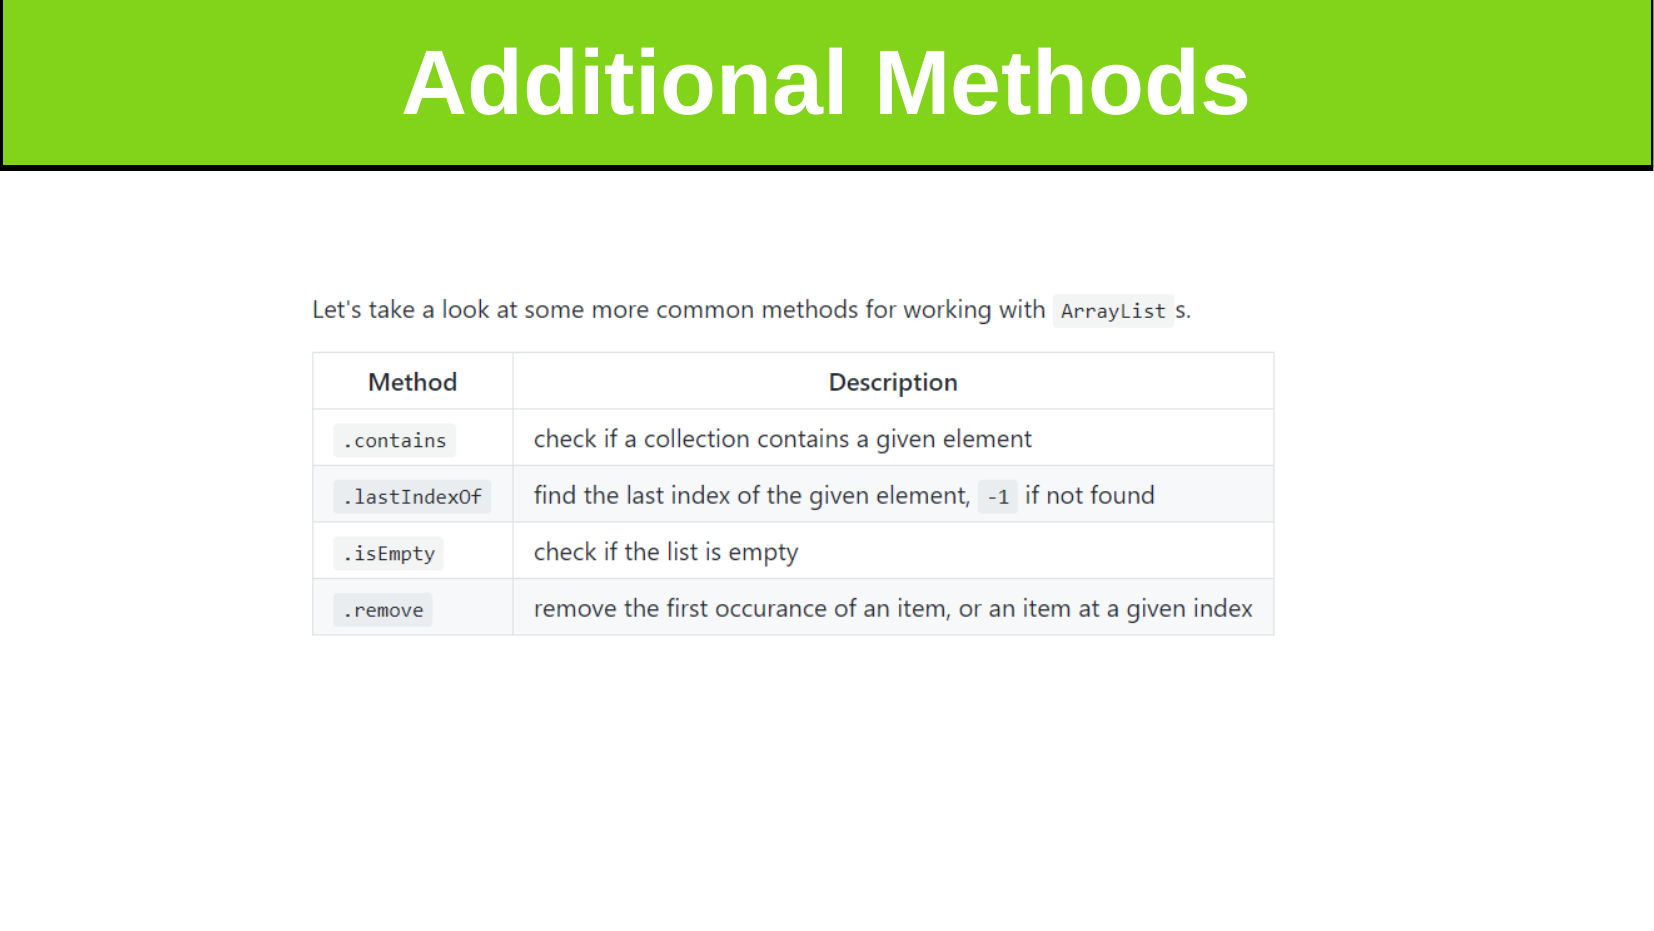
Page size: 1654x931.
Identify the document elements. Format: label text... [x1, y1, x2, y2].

title Additional Methods [0, 0, 1654, 169]
picture [281, 269, 1336, 647]
